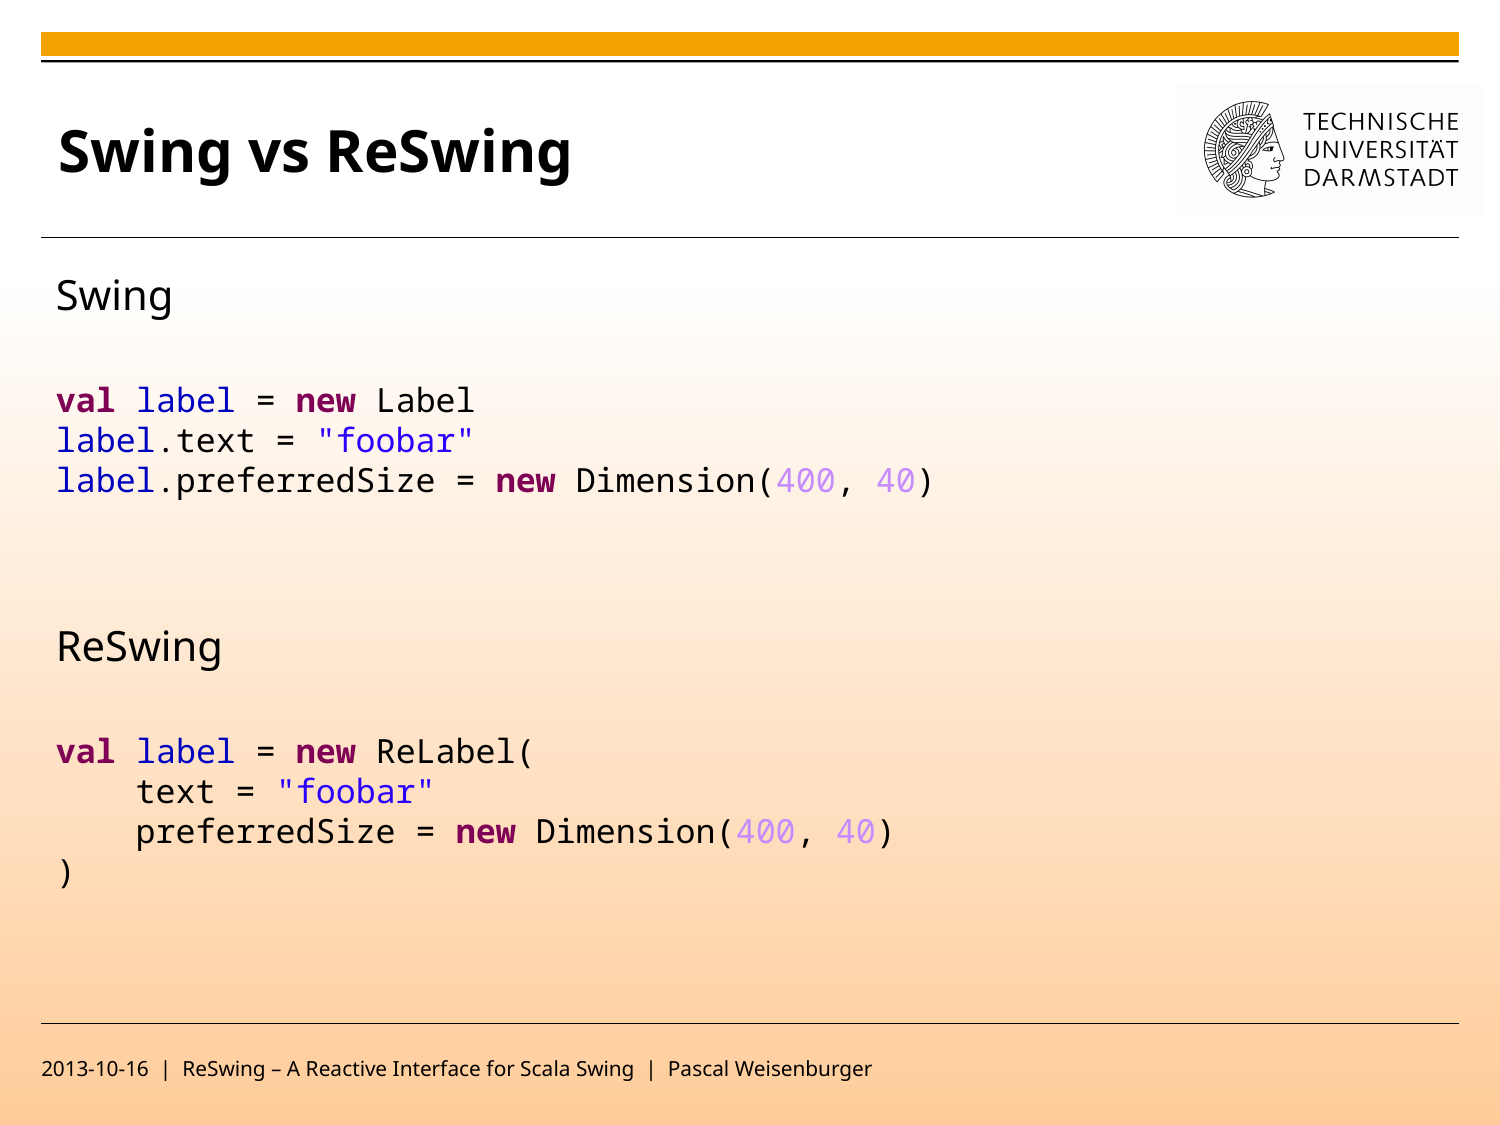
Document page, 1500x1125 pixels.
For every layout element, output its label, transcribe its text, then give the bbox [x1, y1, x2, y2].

picture [1187, 84, 1484, 215]
title Swing vs ReSwing [58, 80, 1187, 218]
list Swing val label = new Label label.text = "foobar" label.preferredSize = new Dimension(400, 40) ReSwing val label = new ReLabel( text = "foobar" preferredSize = new Dimension(400, 40) ) [41, 261, 1459, 1000]
